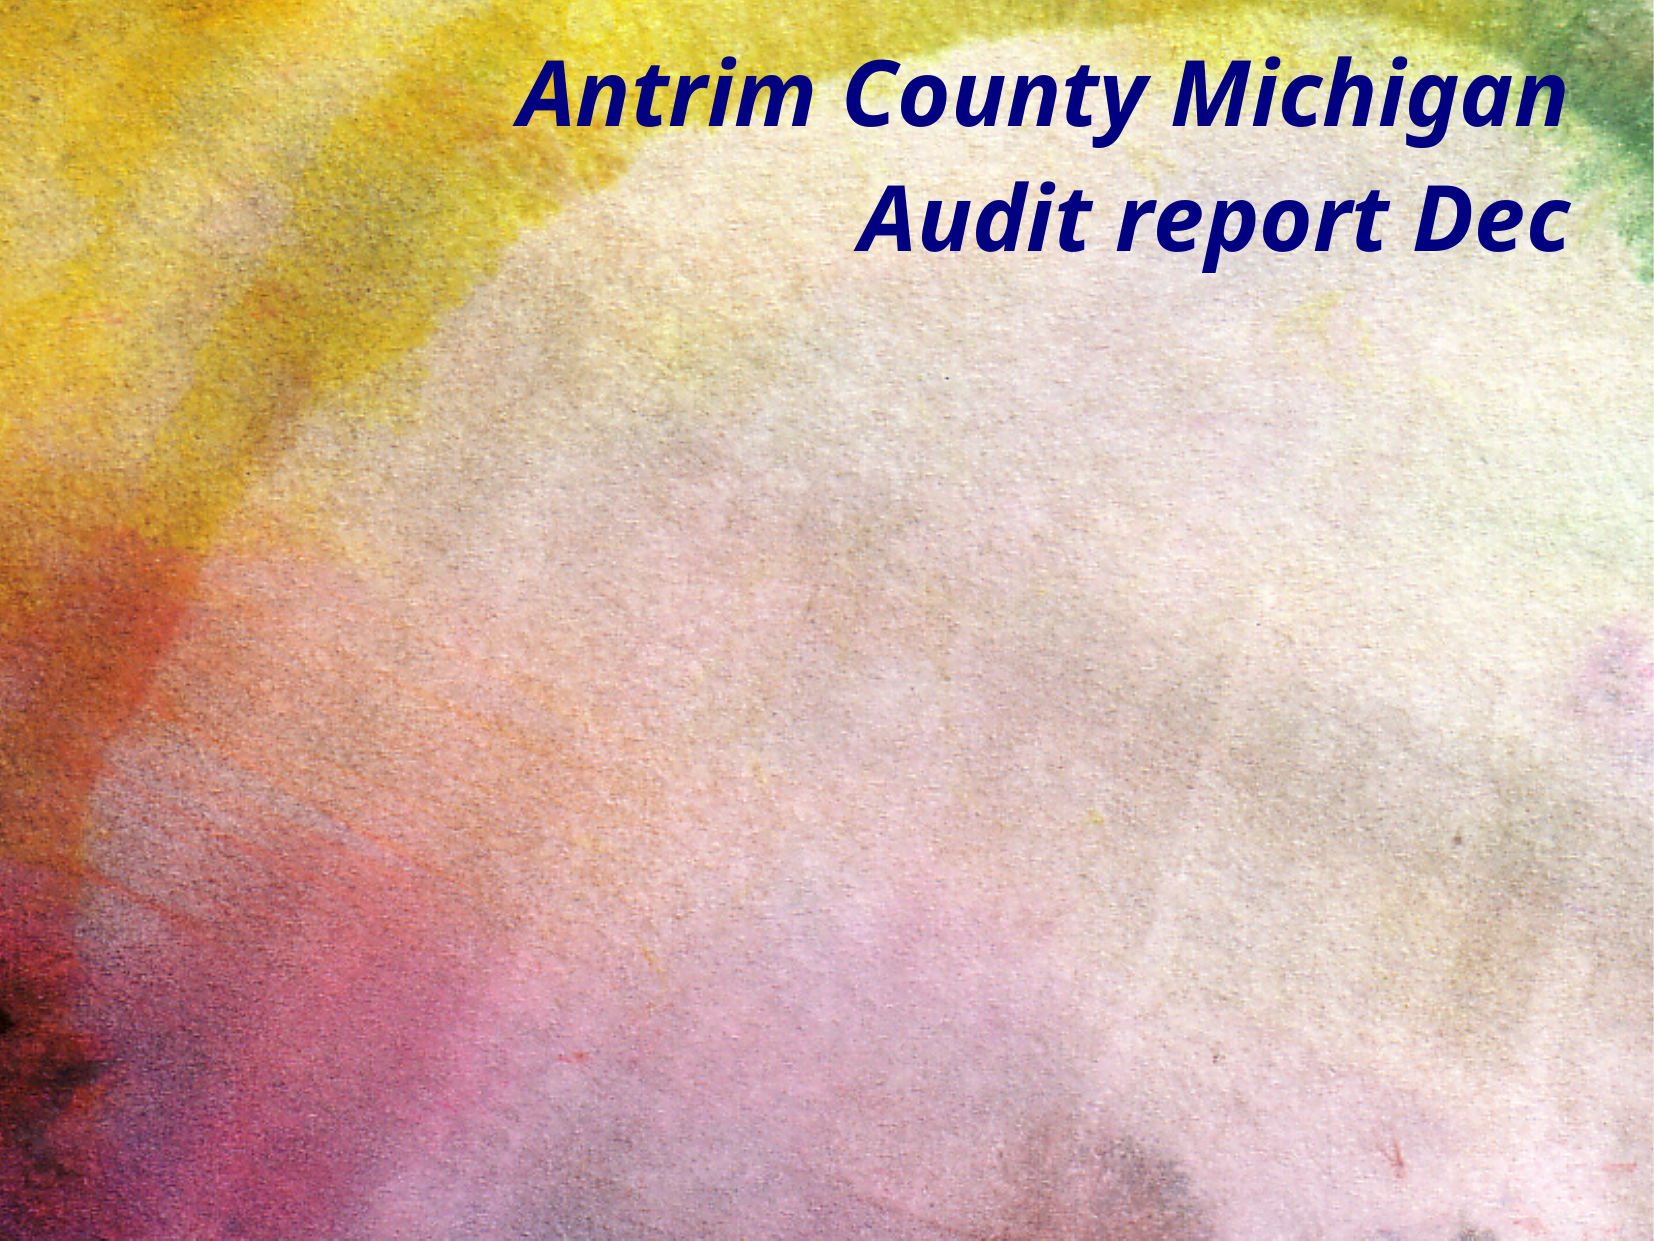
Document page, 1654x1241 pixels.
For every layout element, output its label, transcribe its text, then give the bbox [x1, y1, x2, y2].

title Antrim County Michigan Audit report Dec [82, 45, 1571, 261]
picture [0, 0, 1654, 1241]
